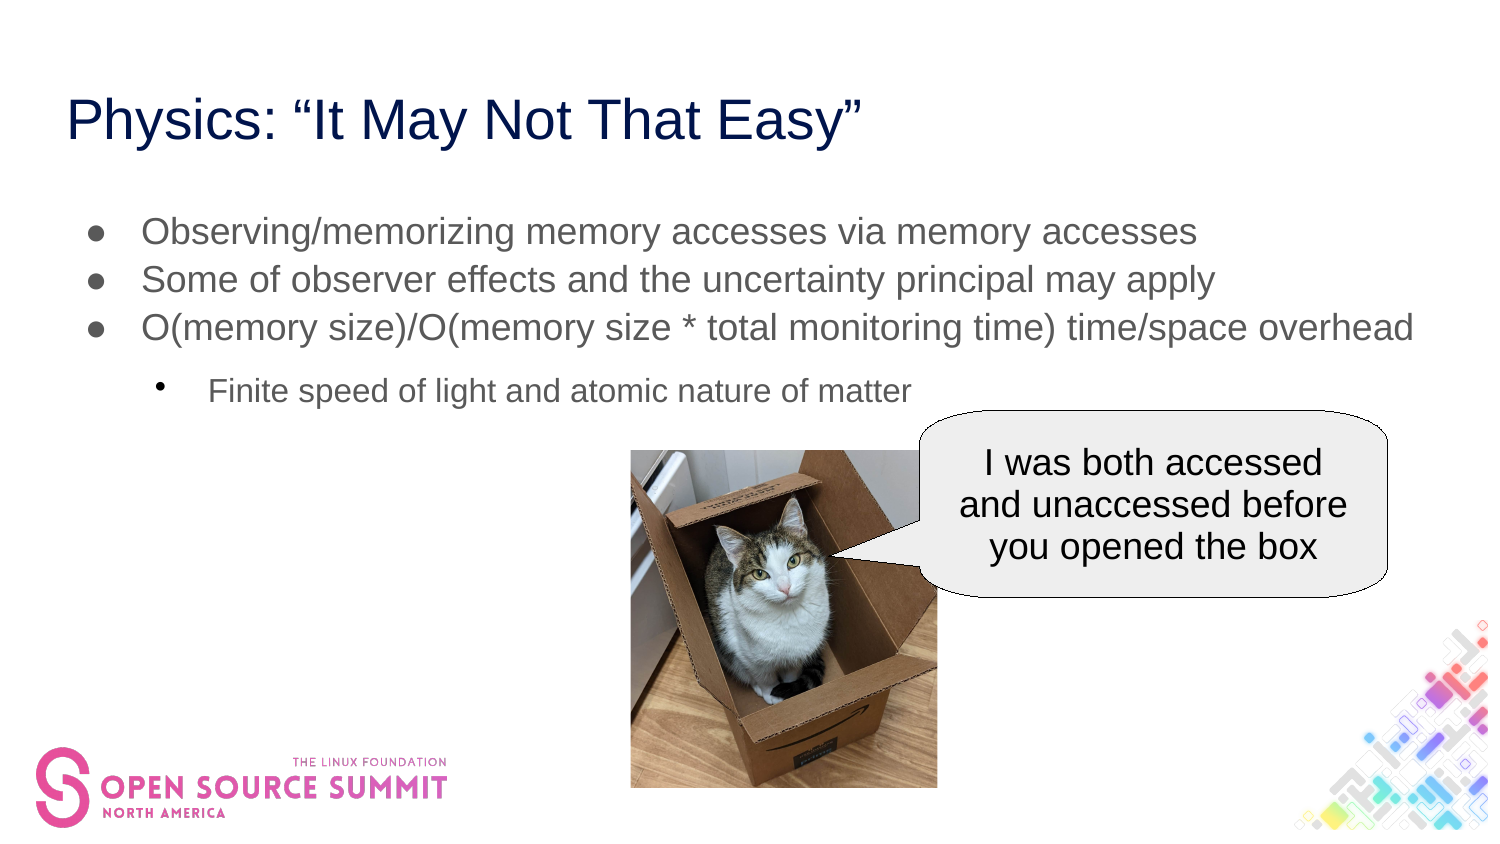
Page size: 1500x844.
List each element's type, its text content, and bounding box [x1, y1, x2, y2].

picture [630, 450, 938, 788]
list Observing/memorizing memory accesses via memory accesses Some of observer effects and the uncertainty principal may apply O(memory size)/O(memory size * total monitoring time) time/space overhead Finite speed of light and atomic nature of matter [51, 189, 1449, 734]
title Physics: “It May Not That Easy” [51, 72, 1449, 167]
text_box I was both accessed and unaccessed before you opened the box [828, 410, 1388, 598]
picture [1294, 620, 1488, 830]
picture [36, 747, 447, 828]
